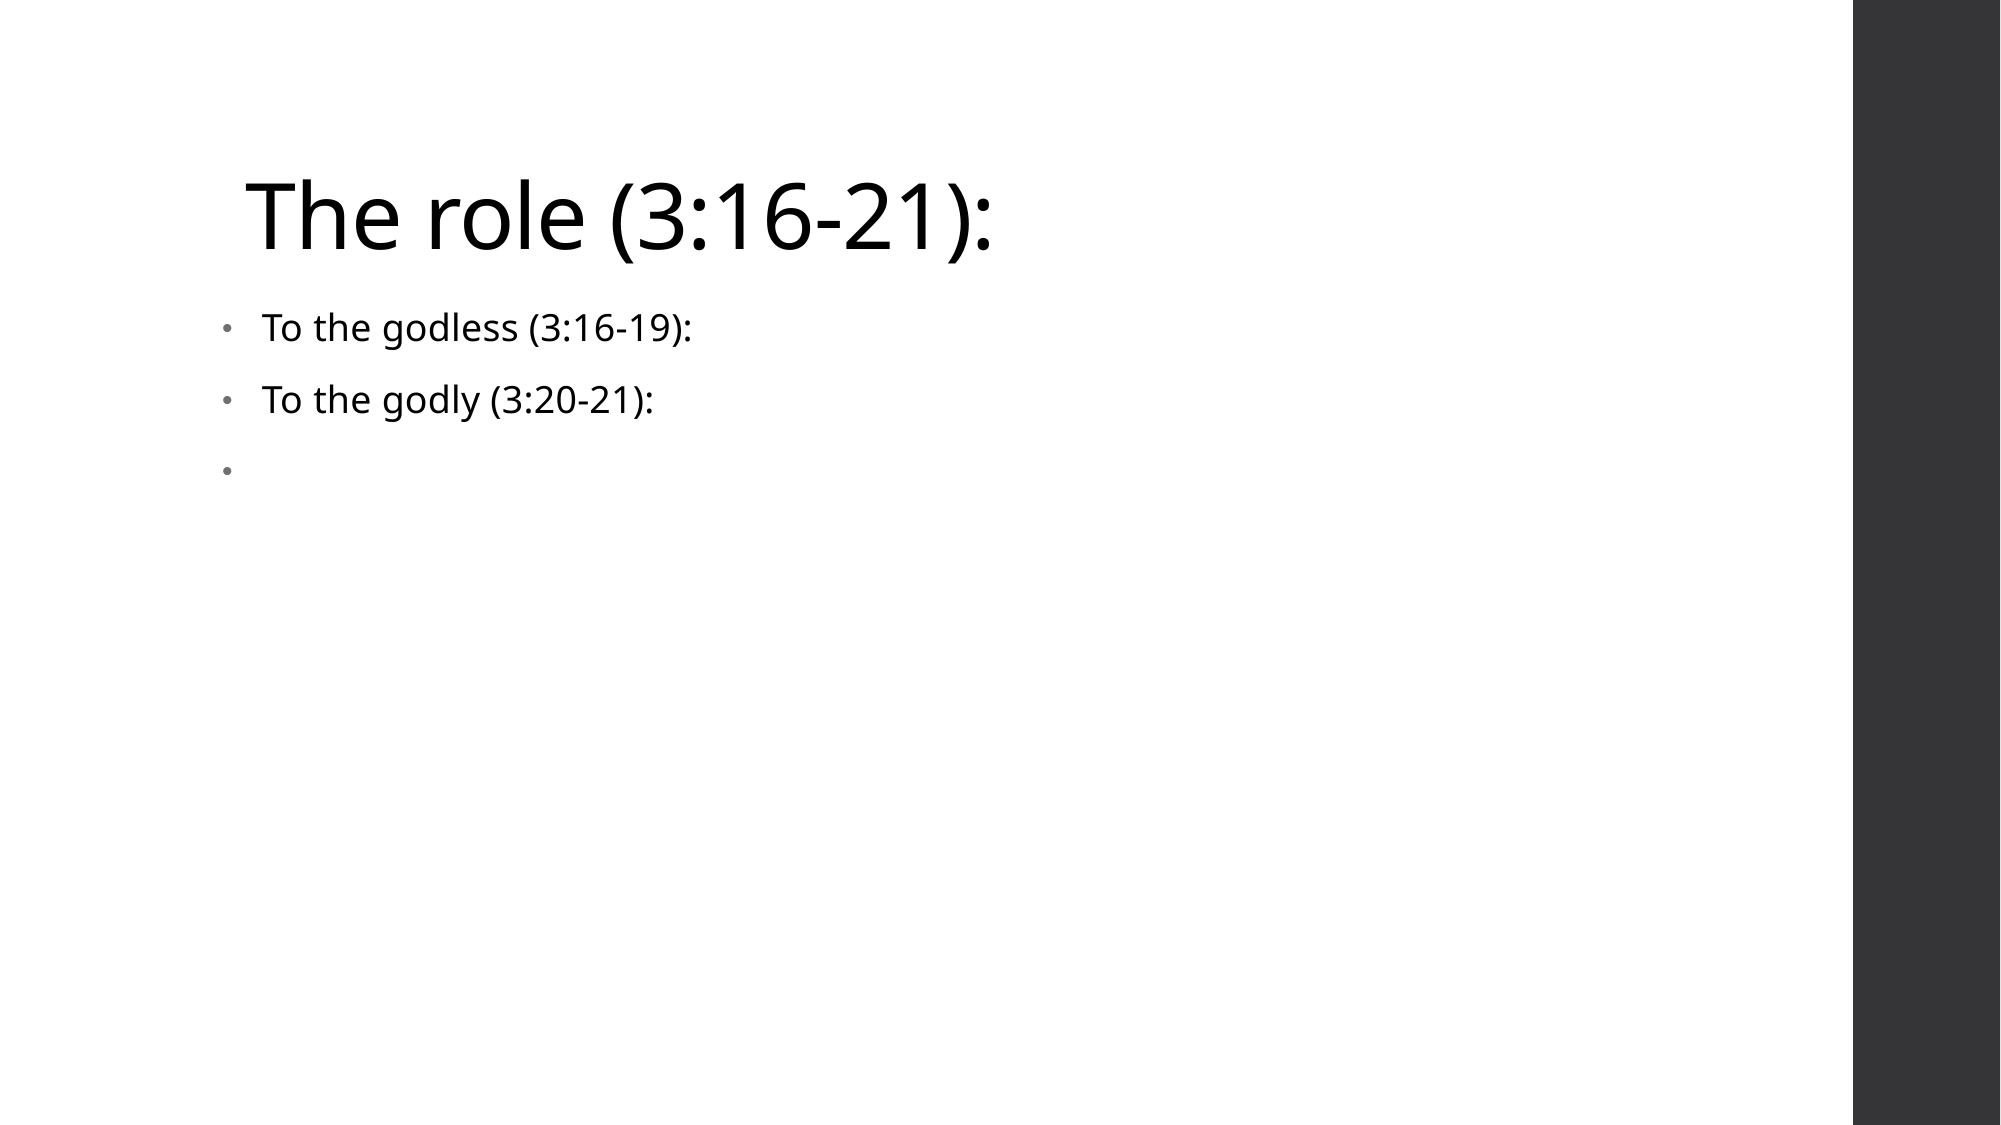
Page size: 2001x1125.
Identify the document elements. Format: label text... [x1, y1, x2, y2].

title The role (3:16-21): [206, 60, 1797, 278]
list To the godless (3:16-19): To the godly (3:20-21): [206, 299, 1617, 1014]
